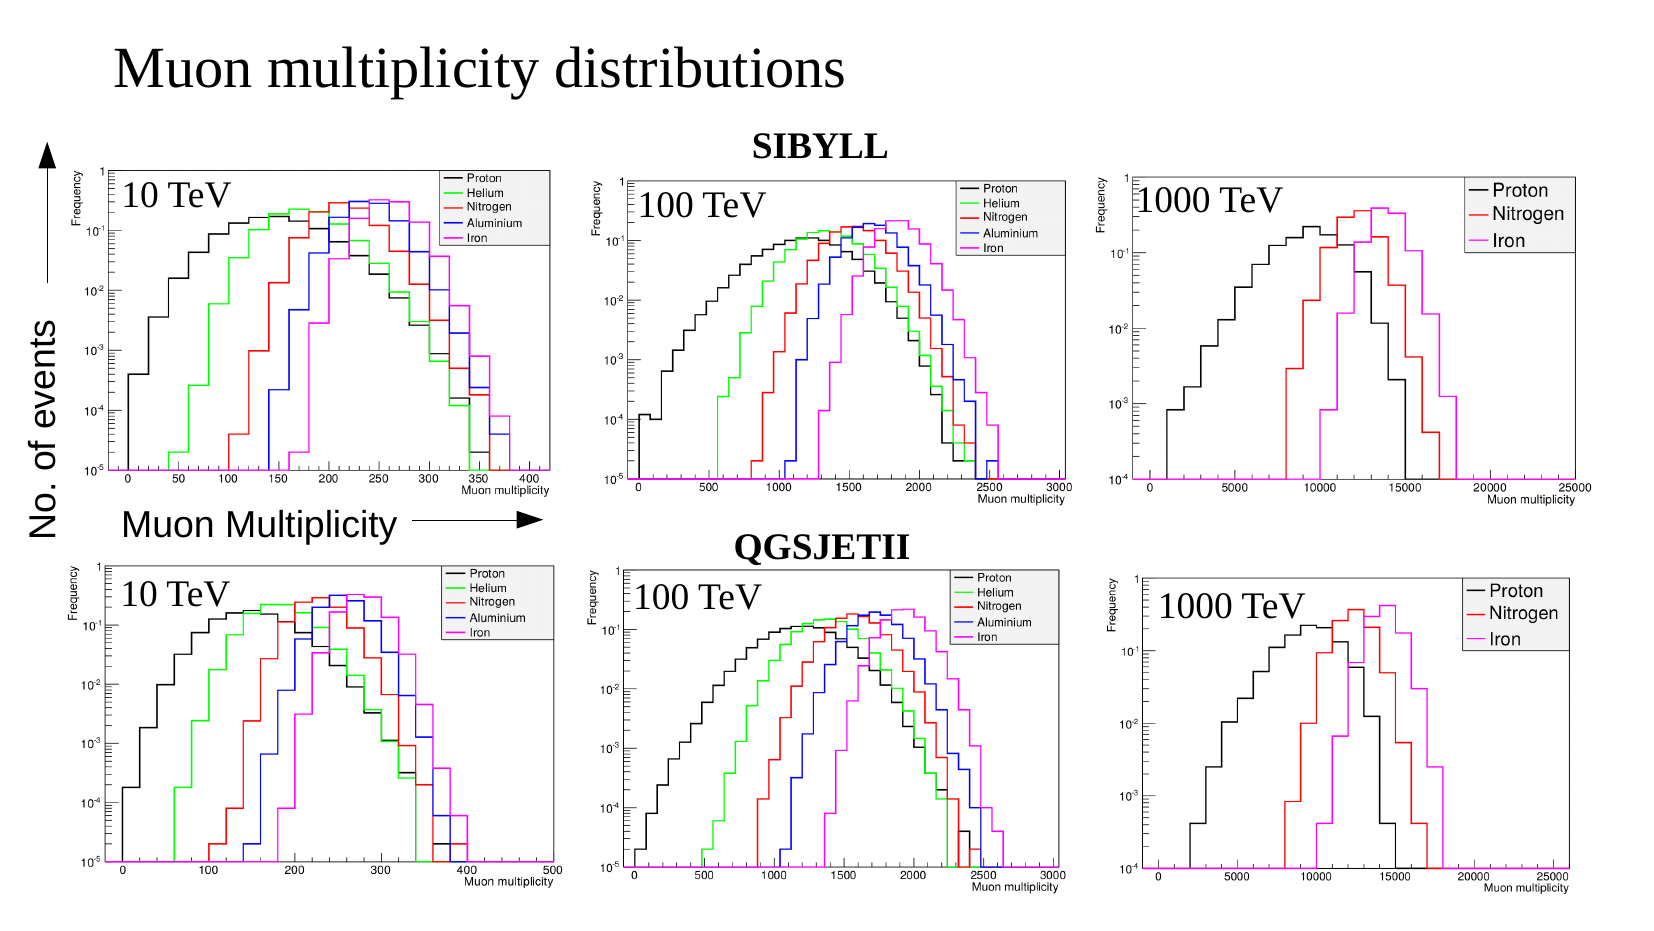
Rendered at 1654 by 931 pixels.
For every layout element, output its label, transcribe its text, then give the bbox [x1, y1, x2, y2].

text_box Muon Multiplicity [106, 496, 413, 553]
text_box QGSJETII [718, 518, 982, 618]
text_box No. of events [12, 304, 71, 556]
text_box 100 TeV [622, 177, 824, 276]
picture [71, 163, 556, 499]
title Muon multiplicity distributions [39, 15, 1577, 120]
text_box 100 TeV [618, 568, 855, 626]
picture [589, 173, 1076, 507]
text_box 10 TeV [106, 166, 273, 223]
picture [1107, 571, 1574, 897]
picture [586, 564, 1070, 895]
text_box 10 TeV [105, 565, 272, 623]
picture [66, 559, 566, 891]
text_box 1000 TeV [1120, 171, 1346, 271]
picture [1094, 167, 1594, 509]
text_box SIBYLL [737, 117, 981, 174]
text_box 1000 TeV [1143, 577, 1380, 677]
